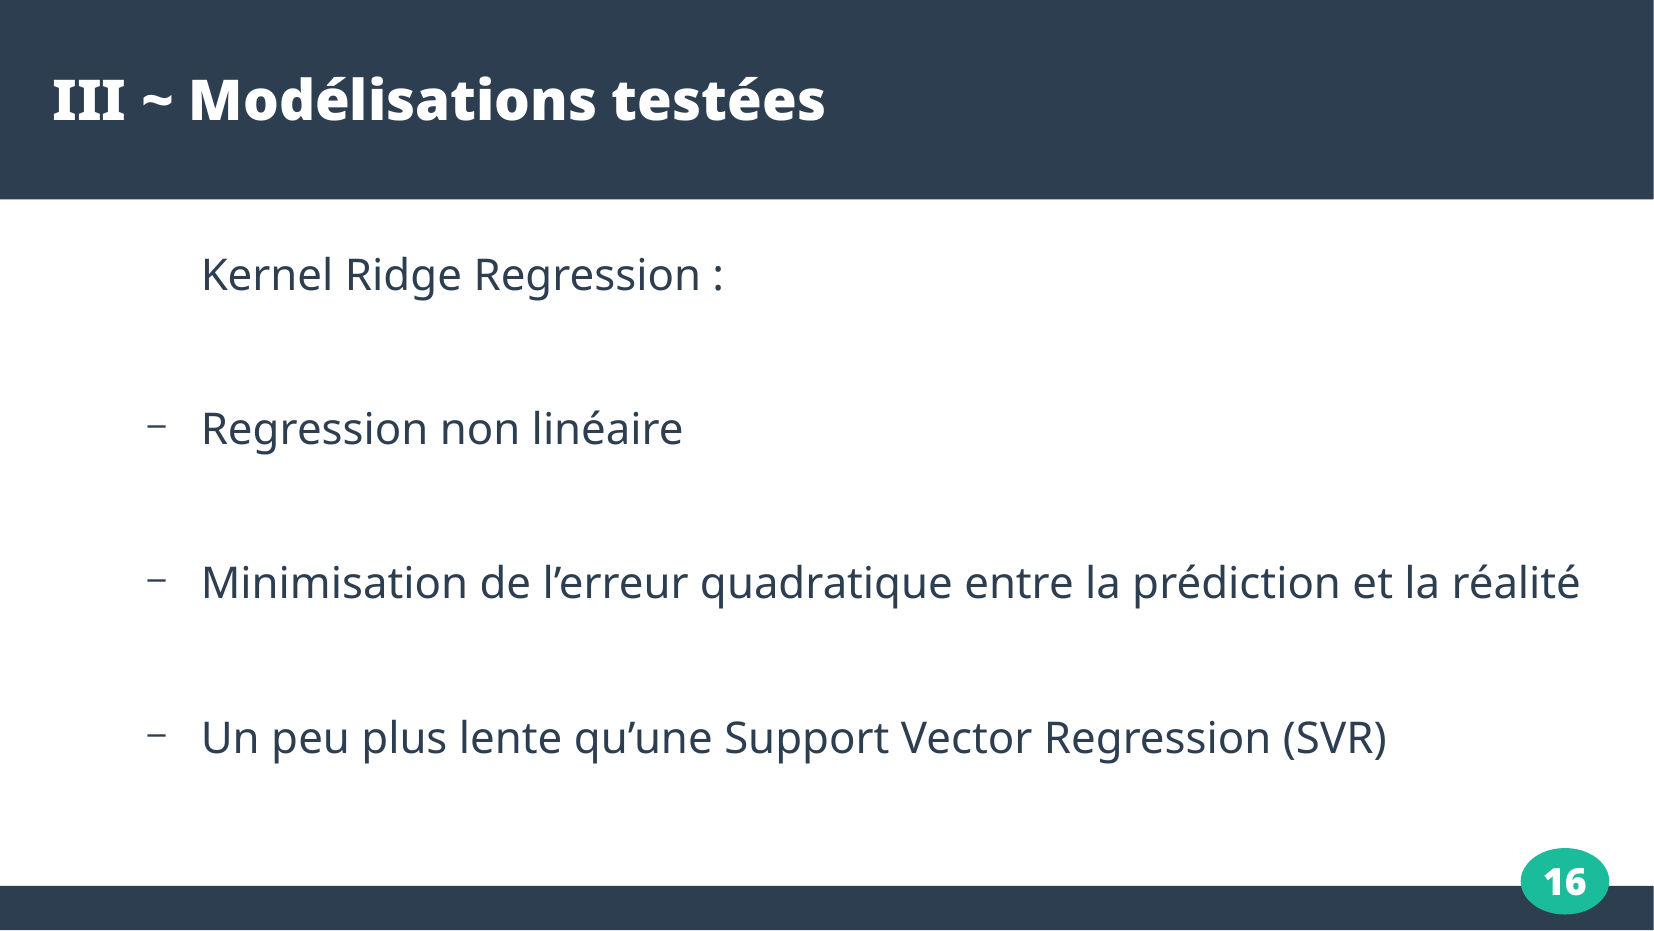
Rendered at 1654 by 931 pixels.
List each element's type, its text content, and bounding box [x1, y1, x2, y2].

list Kernel Ridge Regression : Regression non linéaire Minimisation de l’erreur quadratique entre la prédiction et la réalité Un peu plus lente qu’une Support Vector Regression (SVR) [59, 243, 1595, 886]
title III ~ Modélisations testées [0, 39, 1621, 158]
